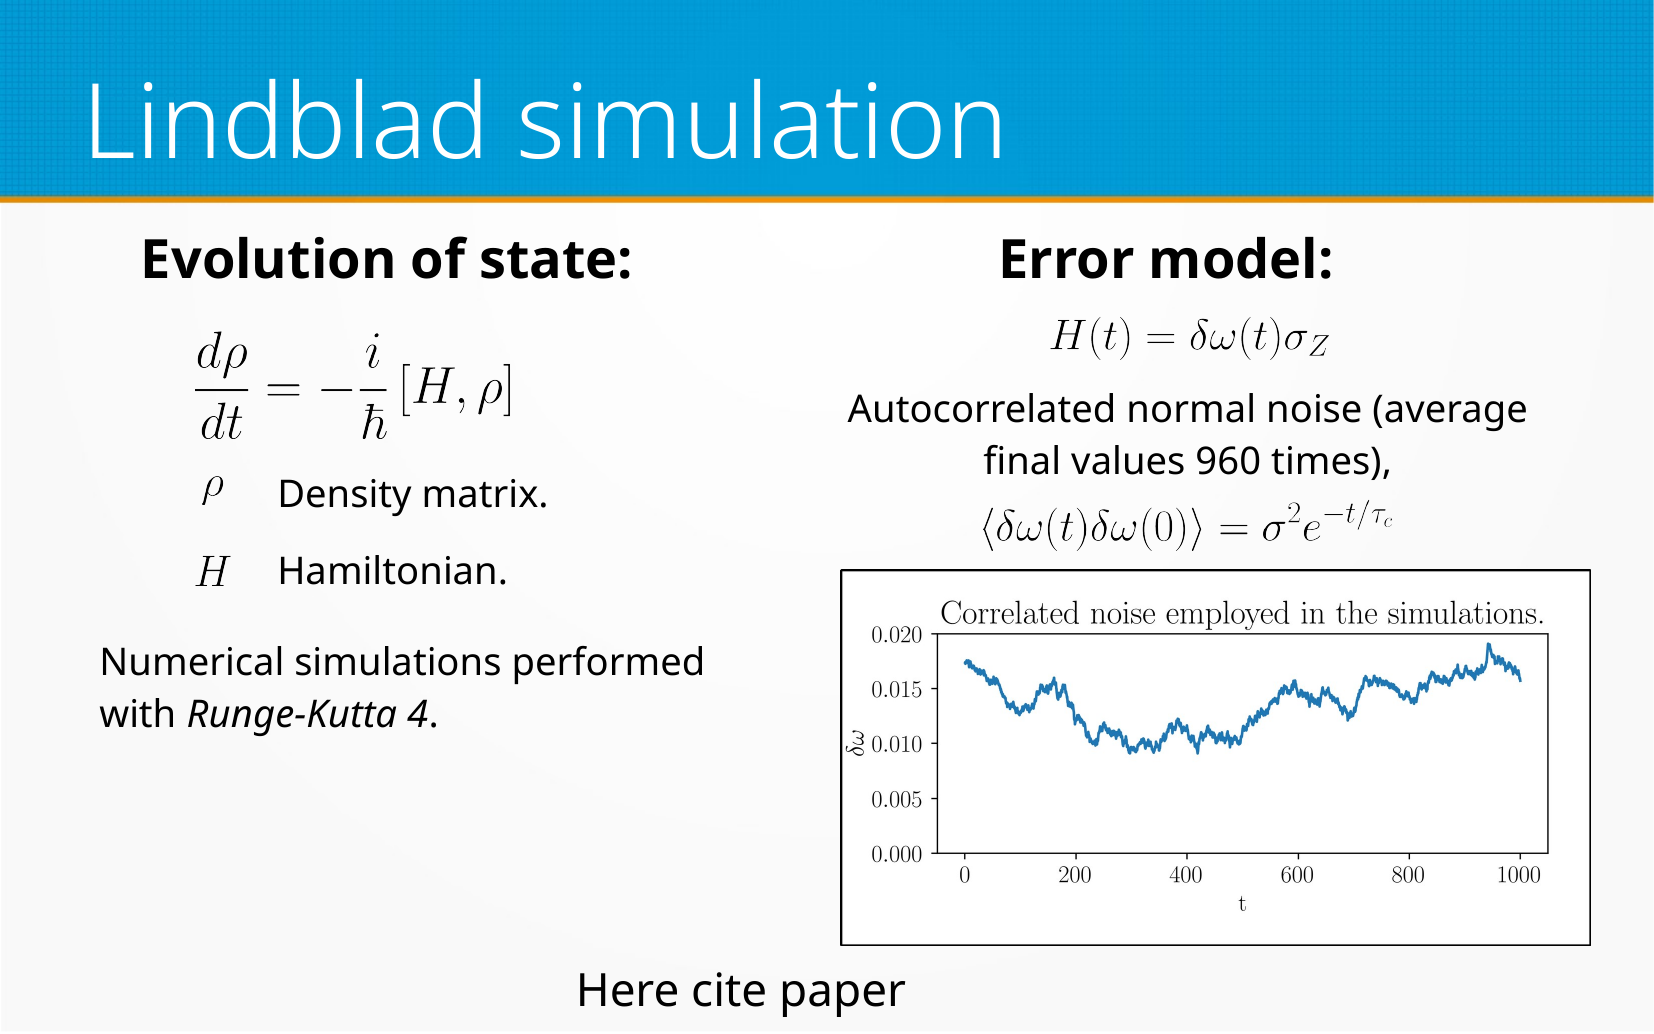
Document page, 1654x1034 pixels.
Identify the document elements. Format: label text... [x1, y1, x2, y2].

text_box Numerical simulations performed with Runge-Kutta 4. [58, 570, 691, 804]
text_box Here cite paper [570, 956, 896, 1021]
text_box Error model: [992, 213, 1368, 303]
text_box Density matrix. [271, 458, 808, 526]
text_box Hamiltonian. [271, 536, 808, 604]
text_box Evolution of state: [135, 168, 736, 348]
text_box Autocorrelated normal noise (average final values 960 times), [830, 360, 1546, 507]
title Lindblad simulation [82, 16, 1571, 190]
picture [0, 195, 1654, 1034]
